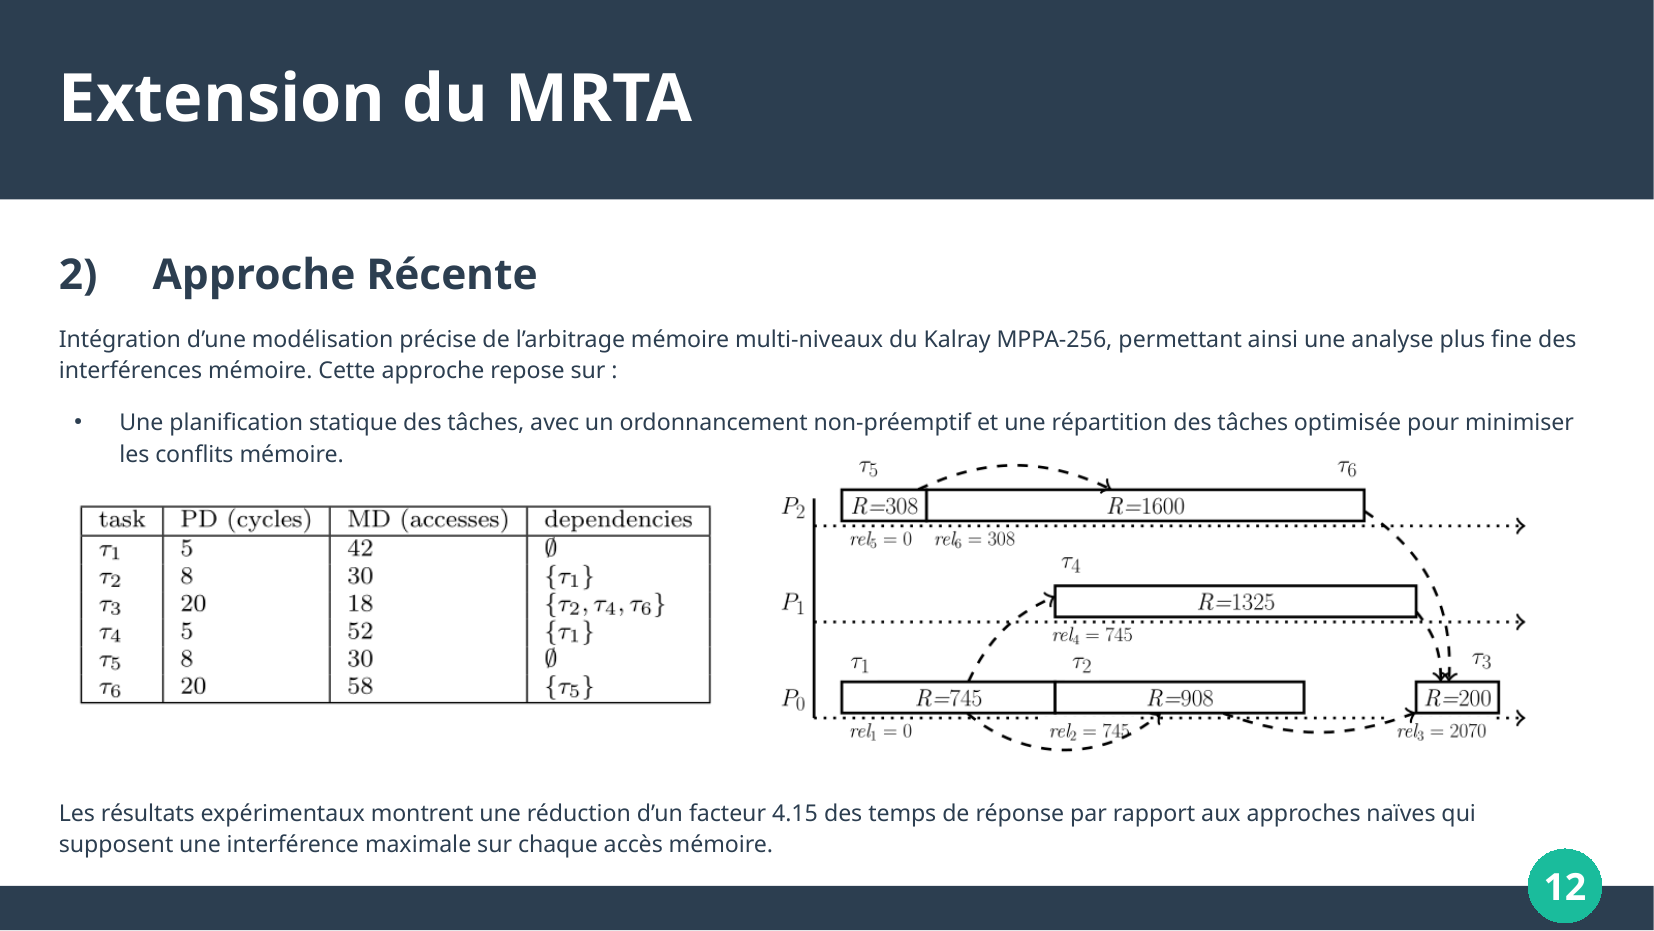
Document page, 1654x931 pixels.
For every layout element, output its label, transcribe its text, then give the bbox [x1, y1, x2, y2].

title Extension du MRTA [59, 37, 1595, 155]
picture [59, 487, 735, 723]
list 2) Approche Récente Intégration d’une modélisation précise de l’arbitrage mémoire multi-niveaux du Kalray MPPA-256, permettant ainsi une analyse plus fine des interférences mémoire. Cette approche repose sur : Une planification statique des tâches, avec un ordonnancement non-préemptif et une répartition des tâches optimisée pour minimiser les conflits mémoire. Les résultats expérimentaux montrent une réduction d’un facteur 4.15 des temps de réponse par rapport aux approches naïves qui supposent une interférence maximale sur chaque accès mémoire. [59, 243, 1595, 864]
picture [759, 437, 1565, 776]
